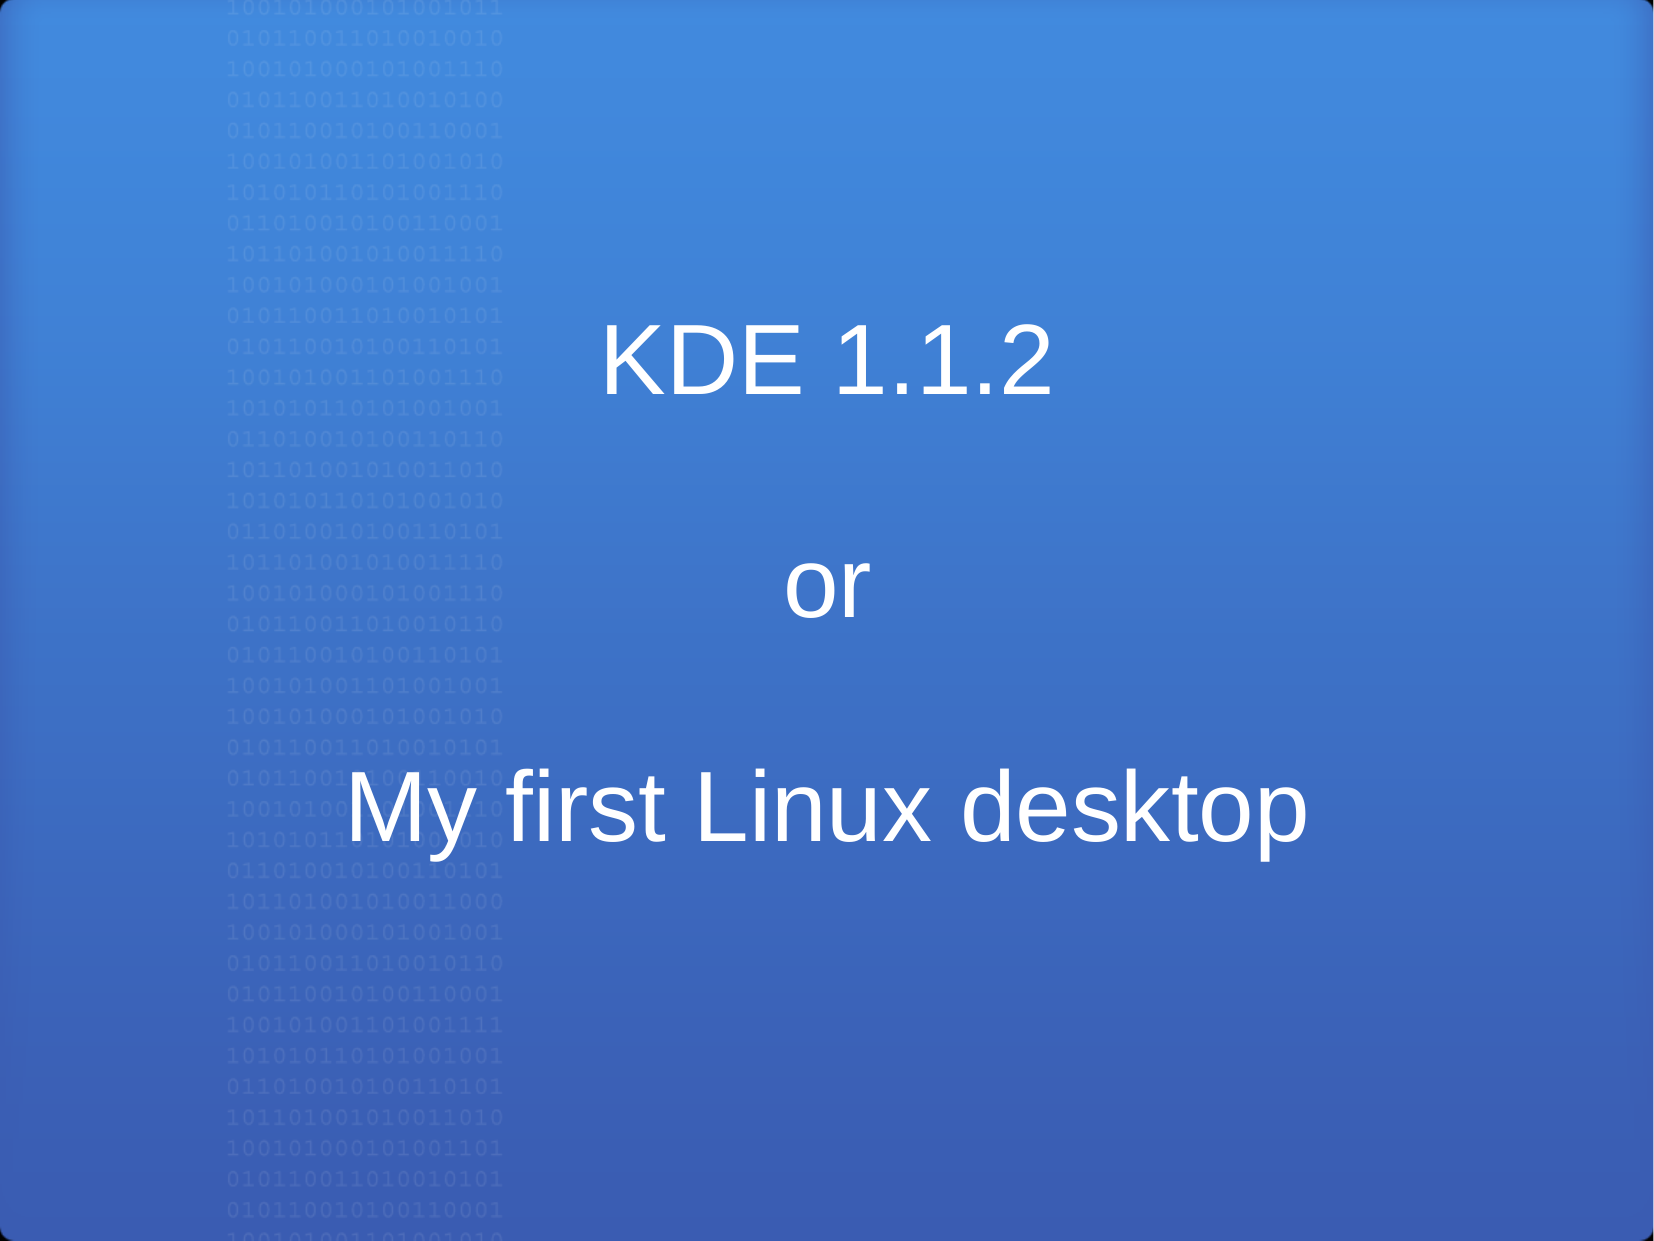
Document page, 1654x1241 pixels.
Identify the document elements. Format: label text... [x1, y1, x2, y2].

subtitle KDE 1.1.2 or My first Linux desktop [121, 110, 1534, 1119]
picture [0, 0, 1654, 1241]
